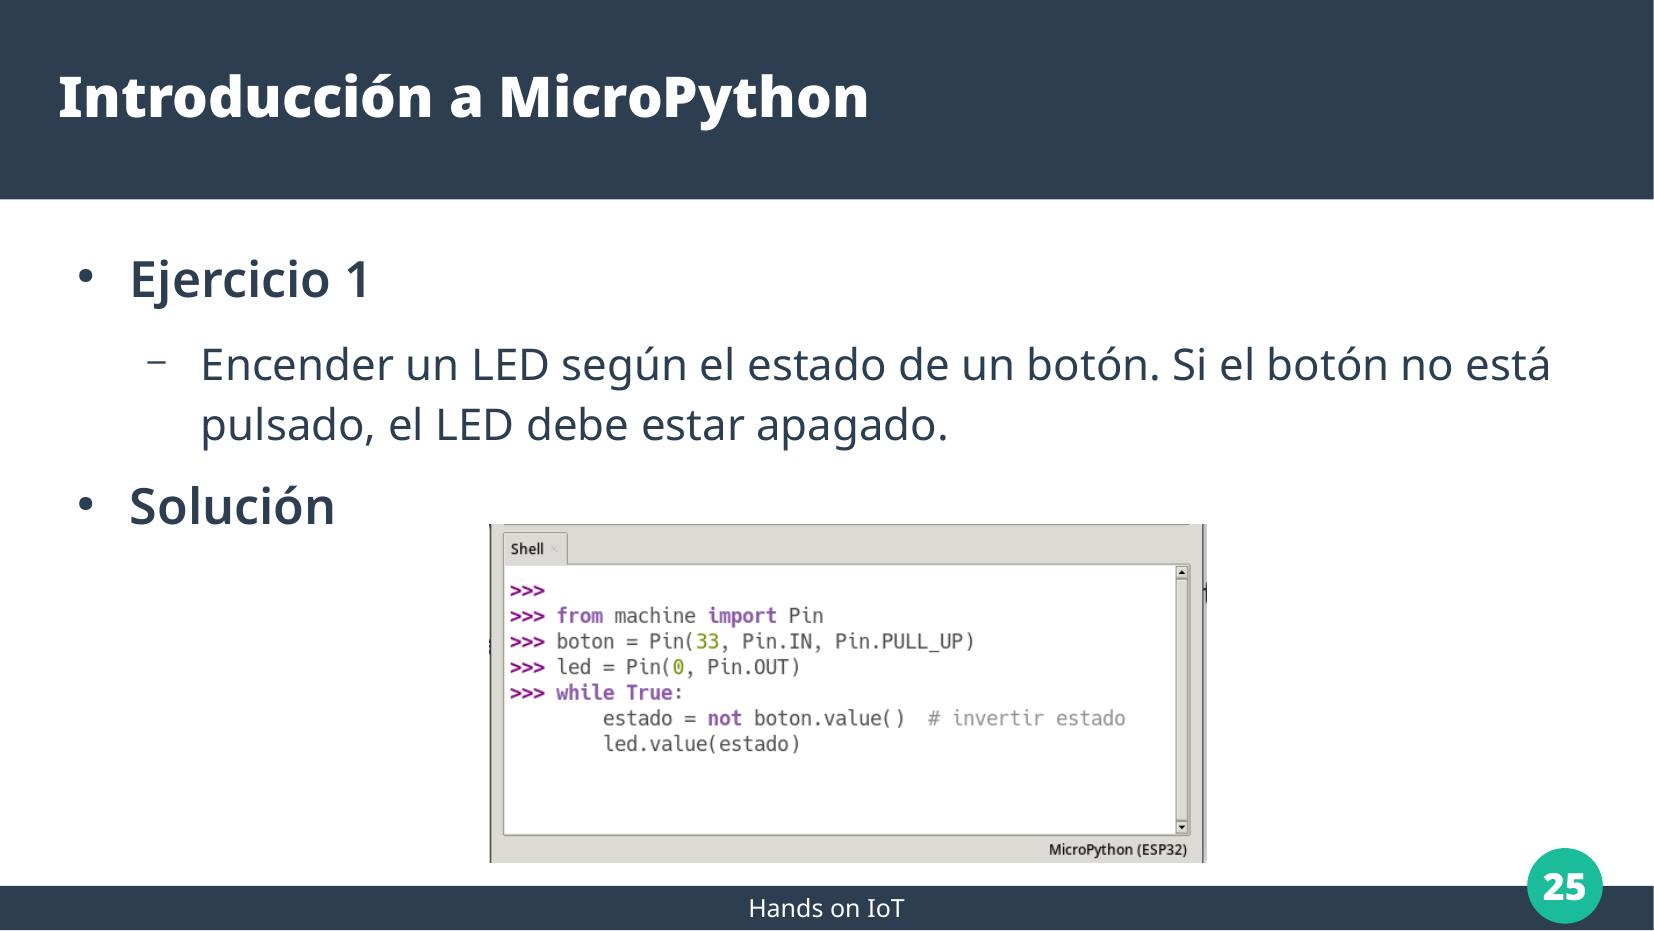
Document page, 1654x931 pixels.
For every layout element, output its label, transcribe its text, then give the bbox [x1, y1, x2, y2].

list Ejercicio 1 Encender un LED según el estado de un botón. Si el botón no está pulsado, el LED debe estar apagado. Solución [59, 243, 1595, 864]
picture [489, 524, 1207, 863]
title Introducción a MicroPython [59, 37, 1595, 155]
